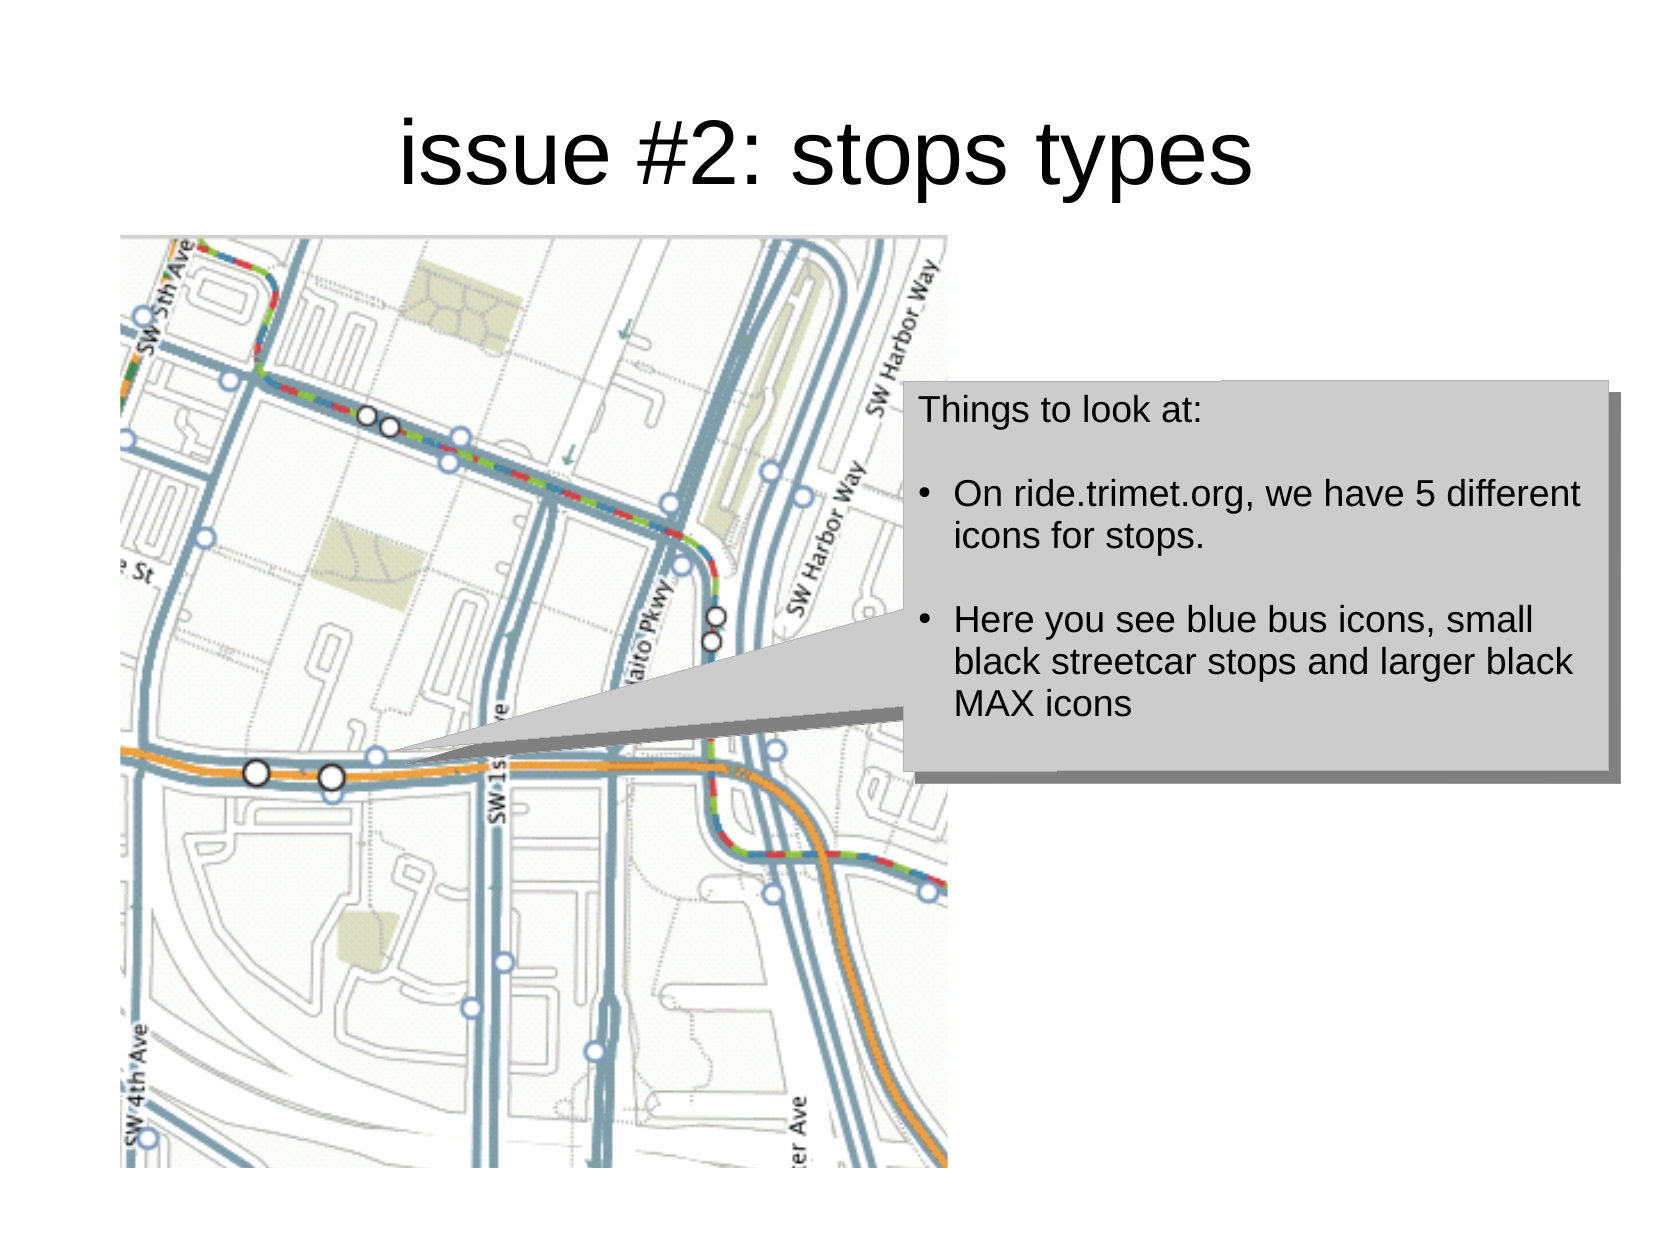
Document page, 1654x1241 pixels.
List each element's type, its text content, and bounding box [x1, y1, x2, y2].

text_box Things to look at: On ride.trimet.org, we have 5 different icons for stops. Here you see blue bus icons, small black streetcar stops and larger black MAX icons [393, 380, 1609, 772]
picture [120, 235, 948, 1168]
title issue #2: stops types [82, 49, 1571, 257]
